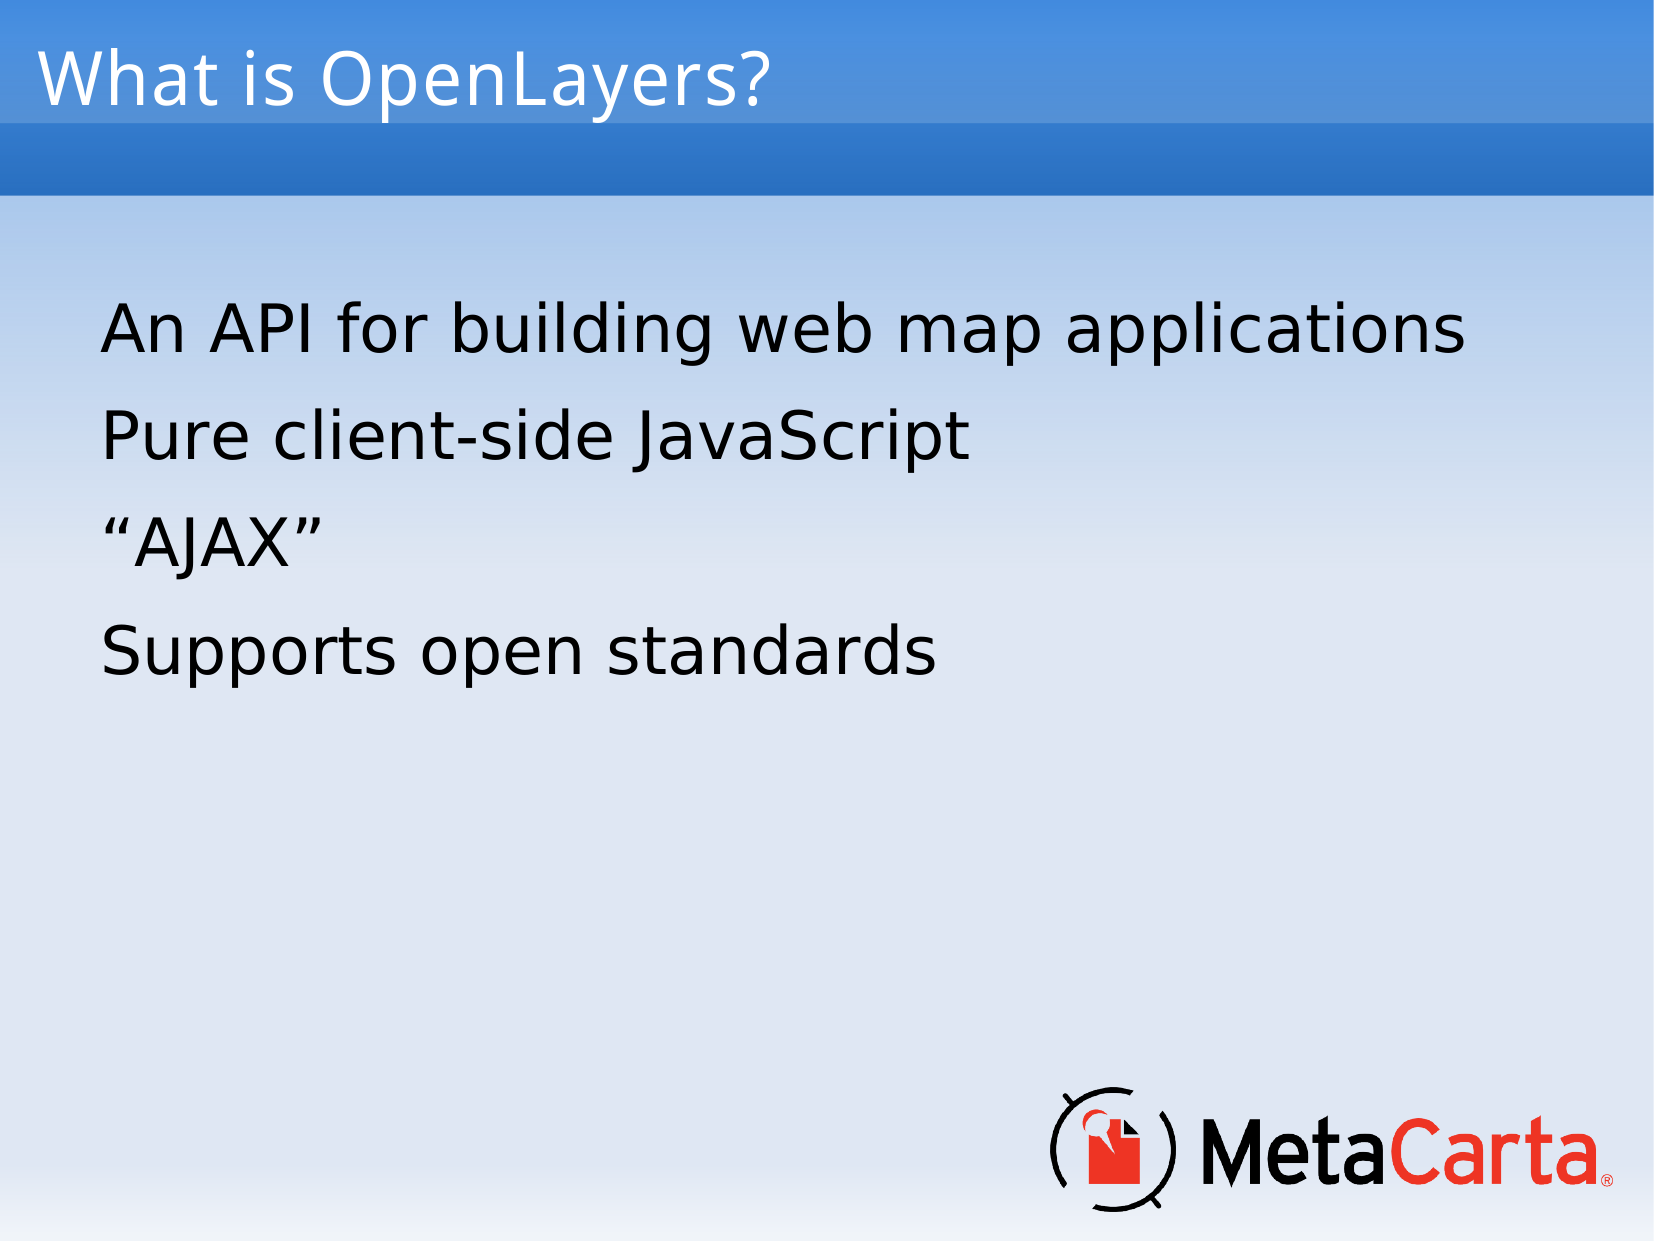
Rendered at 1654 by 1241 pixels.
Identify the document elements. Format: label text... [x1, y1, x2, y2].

list An API for building web map applications Pure client-side JavaScript “AJAX” Supports open standards [82, 290, 1571, 1109]
title What is OpenLayers? [37, 2, 1463, 151]
picture [0, 0, 1654, 1241]
